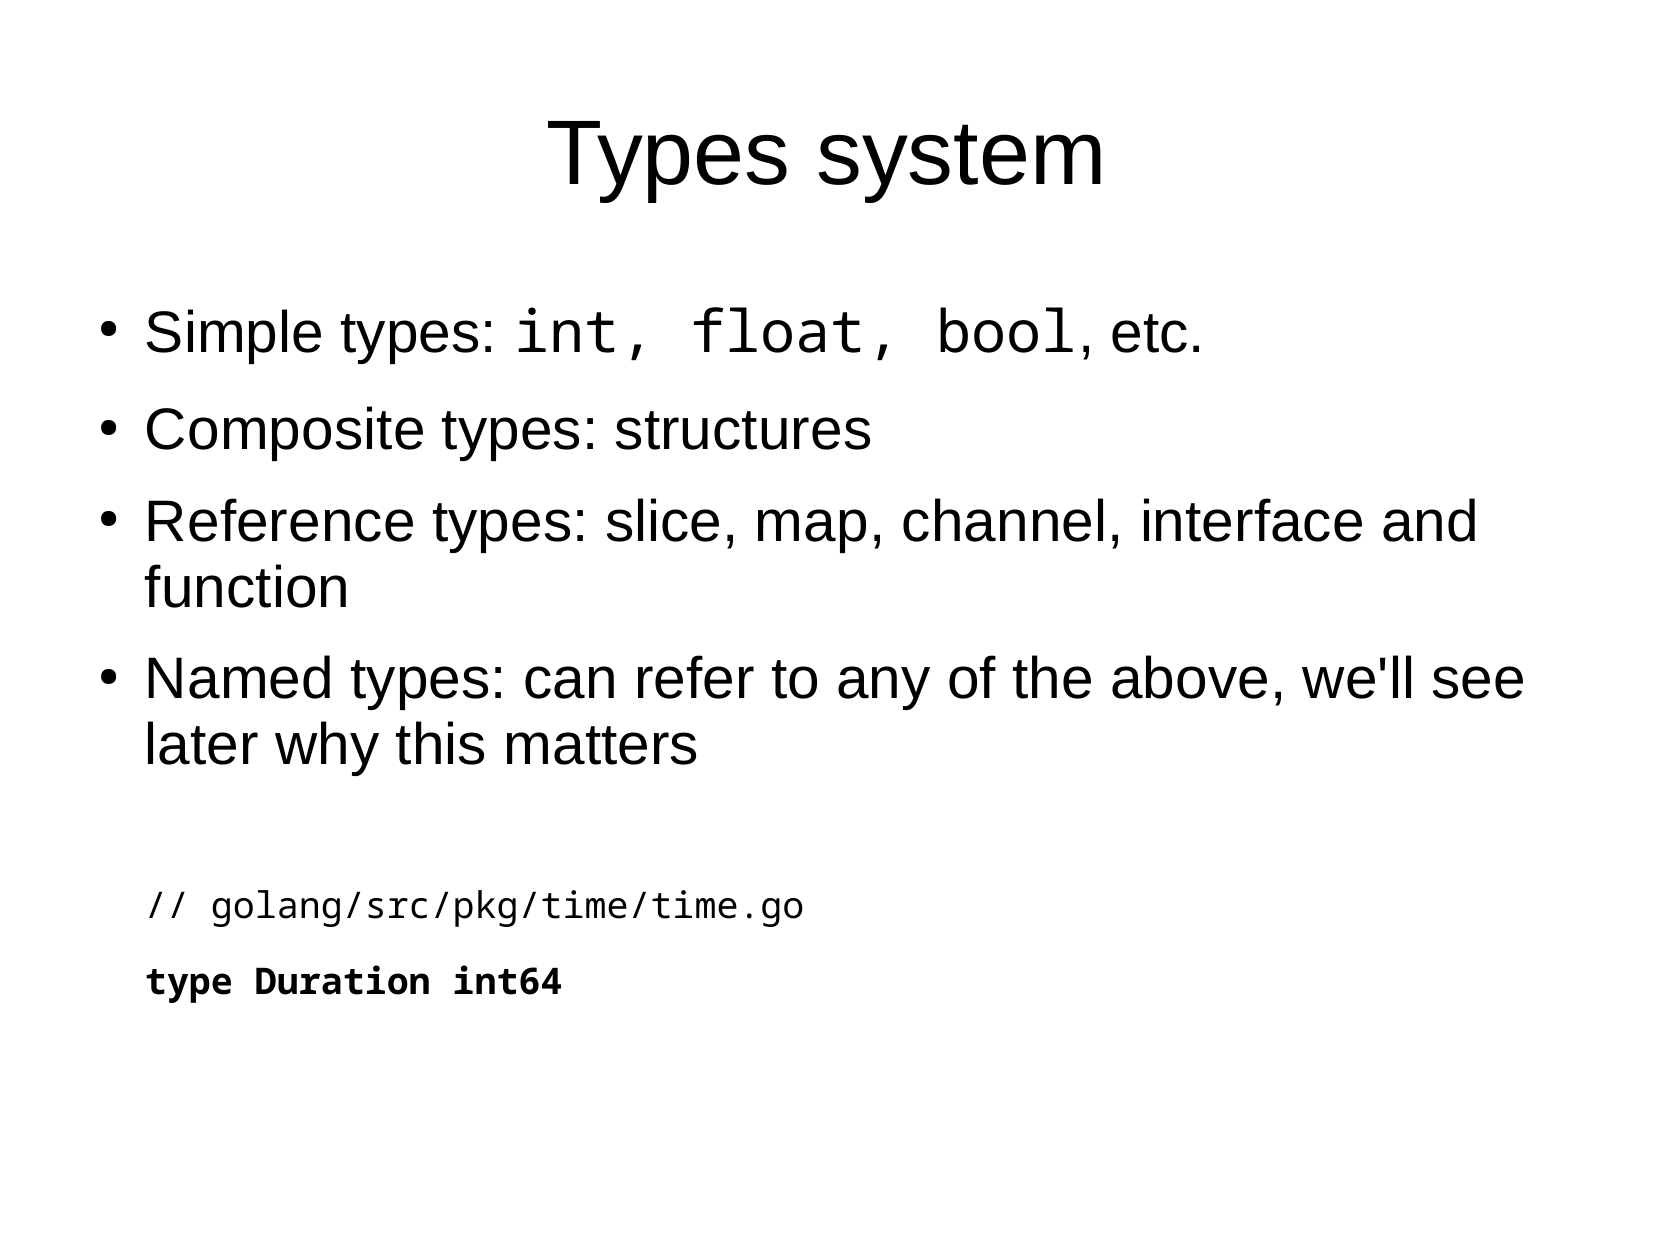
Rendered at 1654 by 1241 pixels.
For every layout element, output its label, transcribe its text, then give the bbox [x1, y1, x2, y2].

title Types system [82, 49, 1571, 257]
list Simple types: int, float, bool, etc. Composite types: structures Reference types: slice, map, channel, interface and function Named types: can refer to any of the above, we'll see later why this matters // golang/src/pkg/time/time.go type Duration int64 [82, 290, 1571, 1010]
